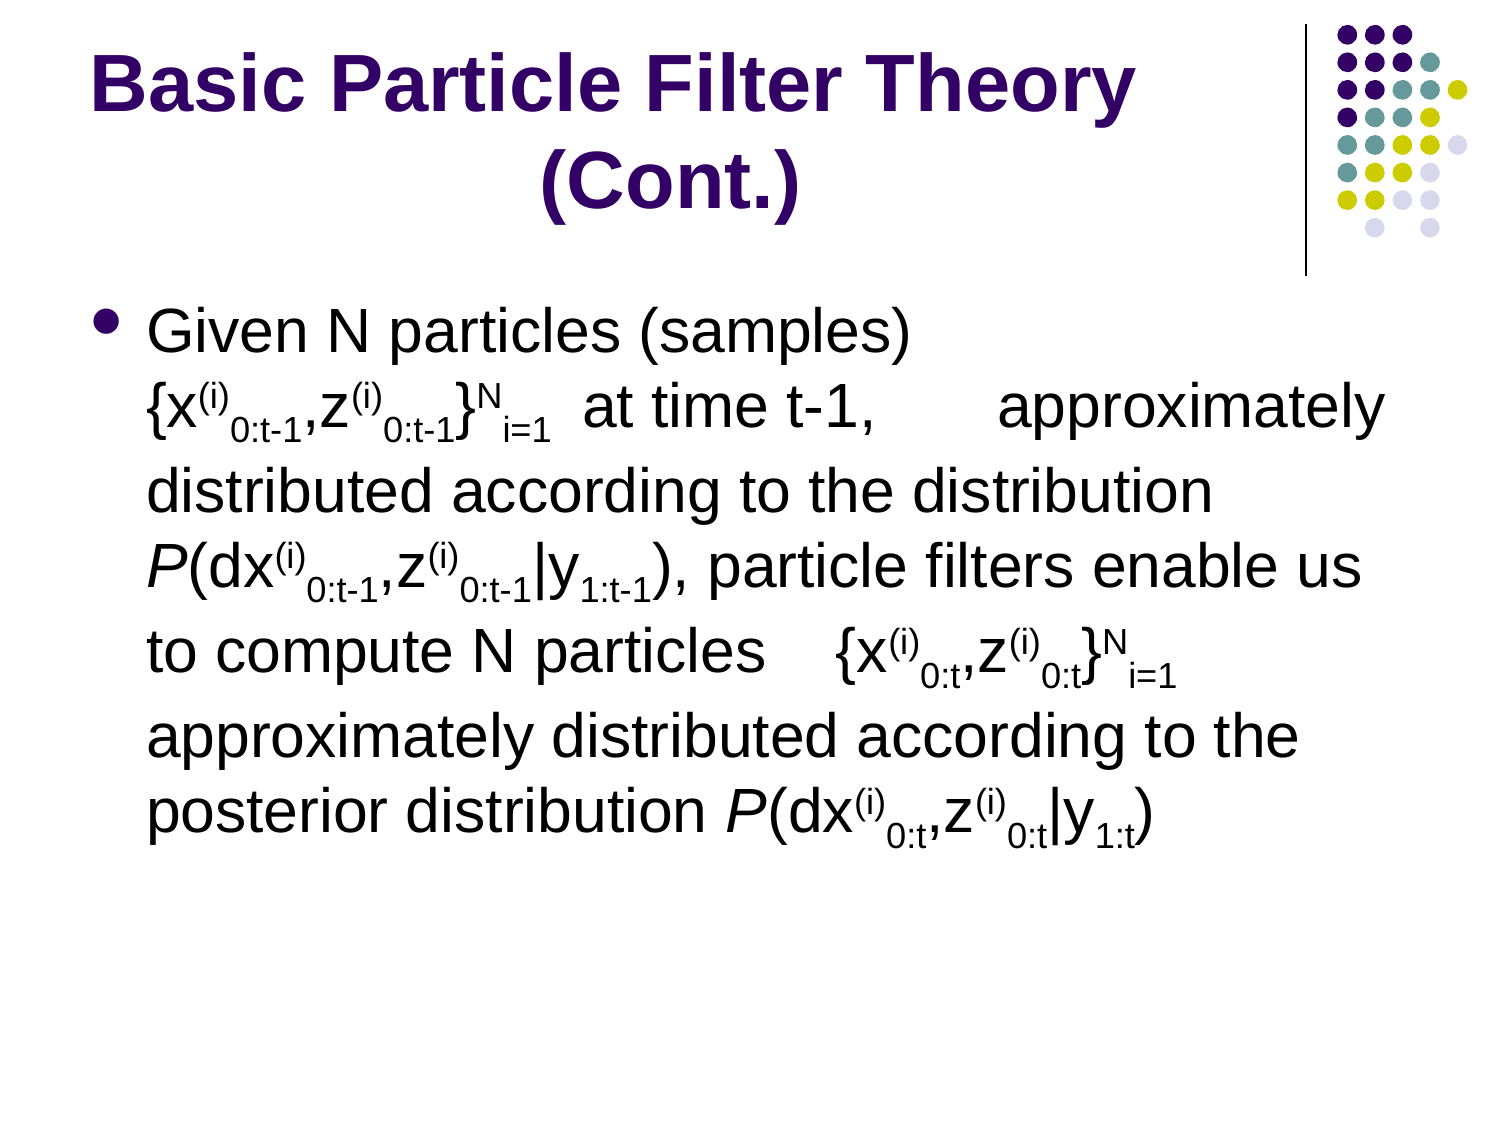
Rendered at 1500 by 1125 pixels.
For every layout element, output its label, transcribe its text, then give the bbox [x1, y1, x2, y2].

list Given N particles (samples) {x(i)0:t-1,z(i)0:t-1}Ni=1 at time t-1, approximately distributed according to the distribution P(dx(i)0:t-1,z(i)0:t-1|y1:t-1), particle filters enable us to compute N particles {x(i)0:t,z(i)0:t}Ni=1 approximately distributed according to the posterior distribution P(dx(i)0:t,z(i)0:t|y1:t) [75, 282, 1426, 1006]
title Basic Particle Filter Theory (Cont.) [74, 20, 1313, 233]
